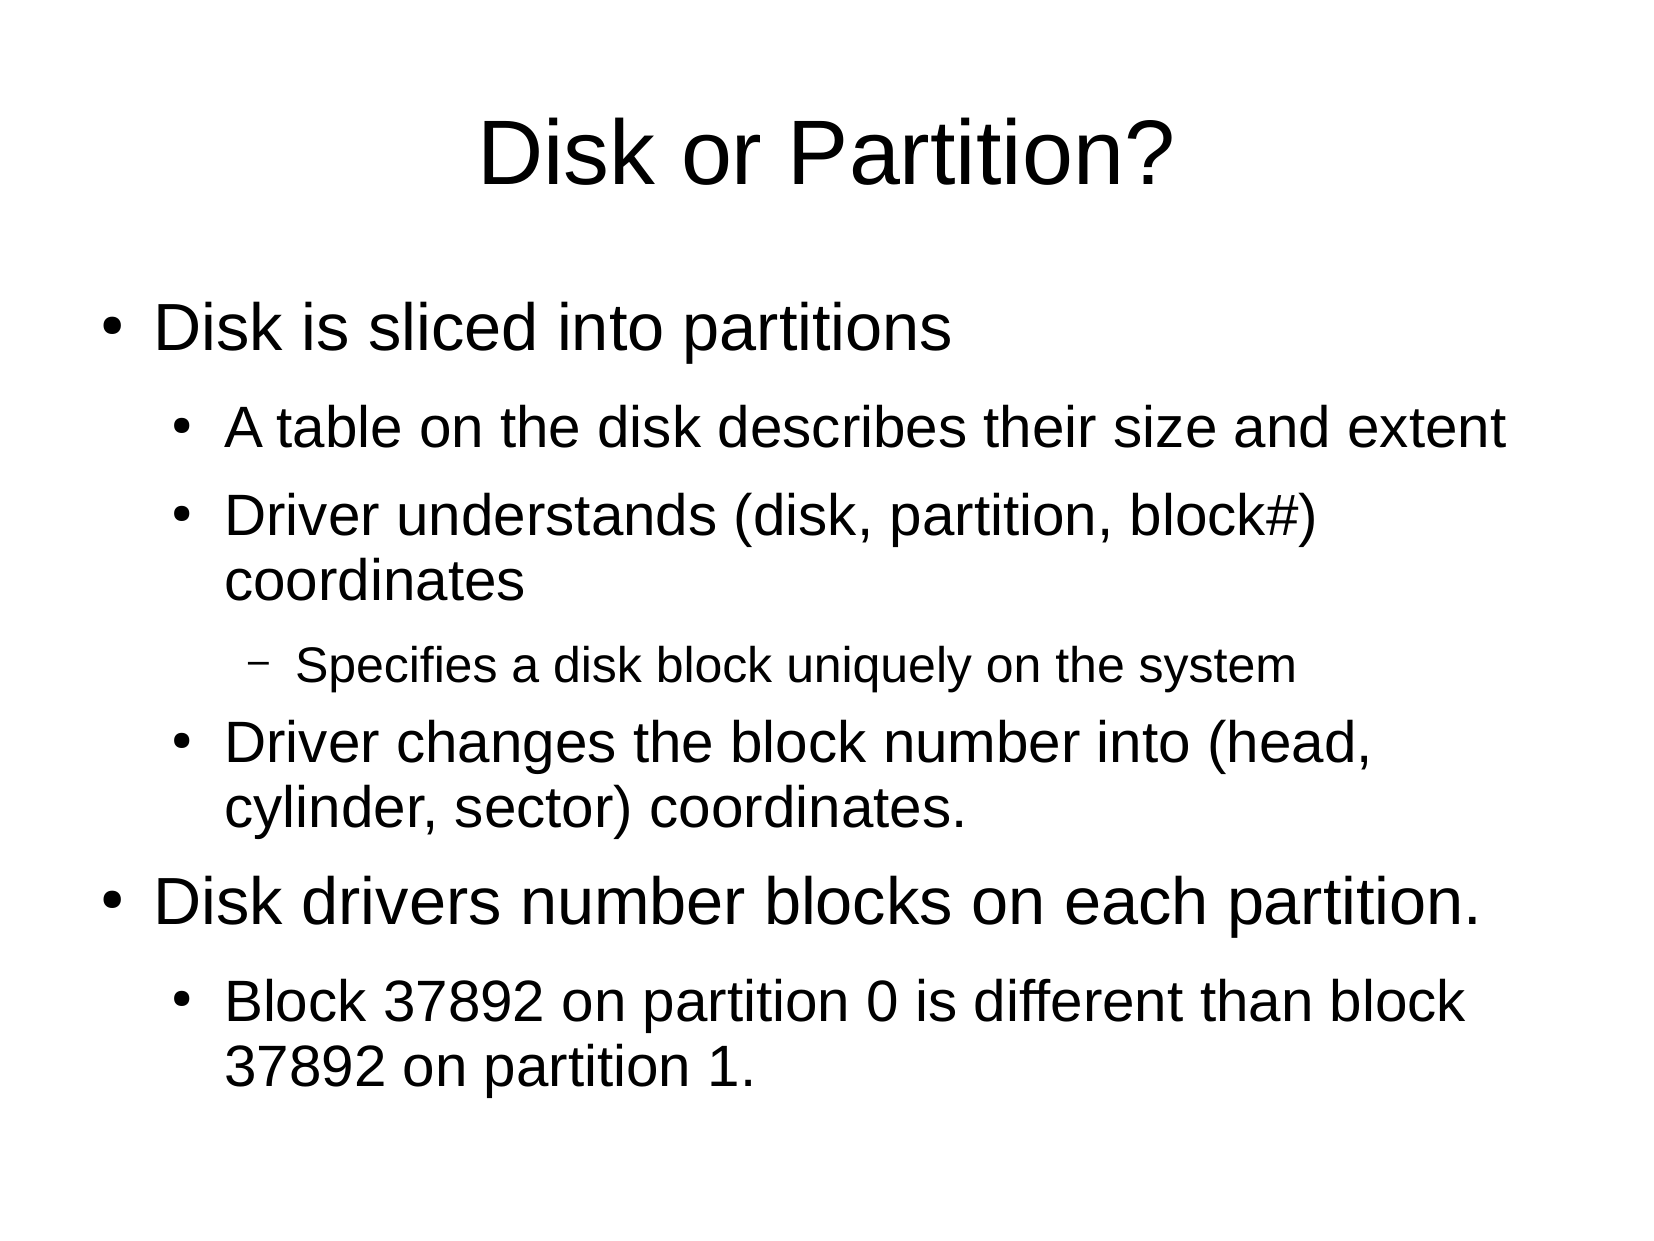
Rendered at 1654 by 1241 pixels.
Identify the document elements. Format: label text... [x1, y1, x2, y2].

list Disk is sliced into partitions A table on the disk describes their size and extent Driver understands (disk, partition, block#) coordinates Specifies a disk block uniquely on the system Driver changes the block number into (head, cylinder, sector) coordinates. Disk drivers number blocks on each partition. Block 37892 on partition 0 is different than block 37892 on partition 1. [82, 290, 1571, 1097]
title Disk or Partition? [82, 56, 1571, 250]
